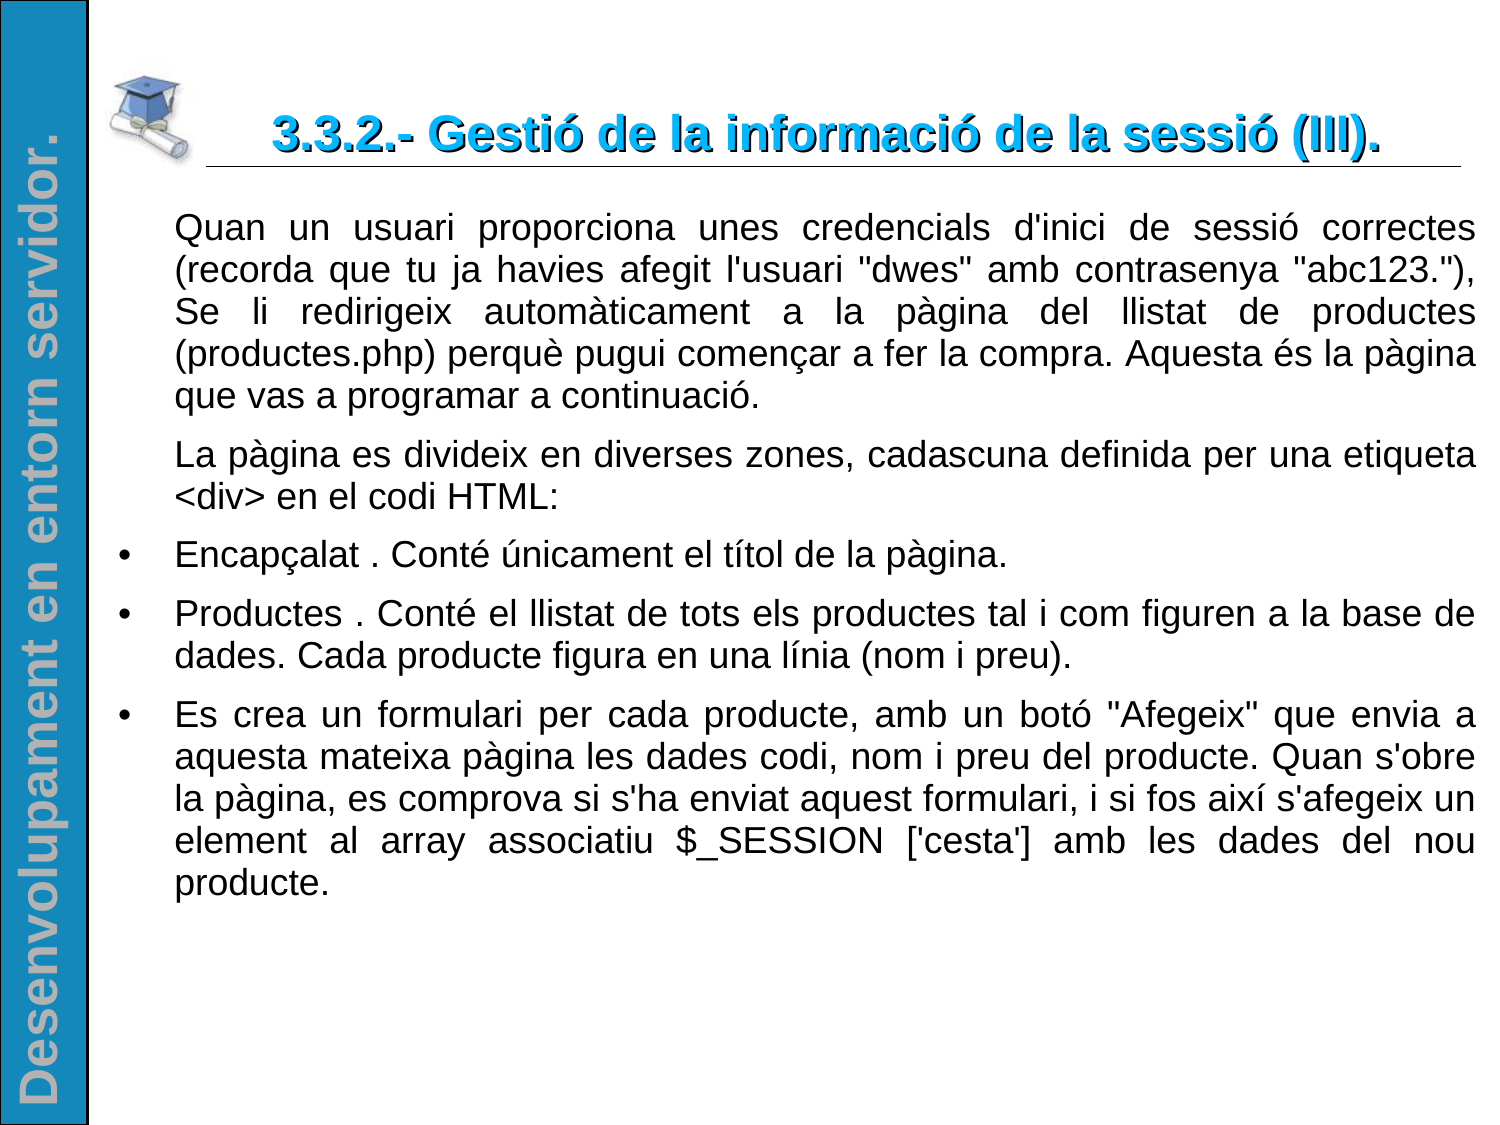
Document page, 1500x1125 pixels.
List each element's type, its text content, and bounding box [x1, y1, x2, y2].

picture [93, 61, 206, 174]
title 3.3.2.- Gestió de la informació de la sessió (III). [206, 88, 1447, 178]
list Quan un usuari proporciona unes credencials d'inici de sessió correctes (recorda que tu ja havies afegit l'usuari "dwes" amb contrasenya "abc123."), Se li redirigeix automàticament a la pàgina del llistat de productes (productes.php) perquè pugui començar a fer la compra. Aquesta és la pàgina que vas a programar a continuació. La pàgina es divideix en diverses zones, cadascuna definida per una etiqueta <div> en el codi HTML: Encapçalat . Conté únicament el títol de la pàgina. Productes . Conté el llistat de tots els productes tal i com figuren a la base de dades. Cada producte figura en una línia (nom i preu). Es crea un formulari per cada producte, amb un botó "Afegeix" que envia a aquesta mateixa pàgina les dades codi, nom i preu del producte. Quan s'obre la pàgina, es comprova si s'ha enviat aquest formulari, i si fos així s'afegeix un element al array associatiu $_SESSION ['cesta'] amb les dades del nou producte. [118, 206, 1477, 1093]
